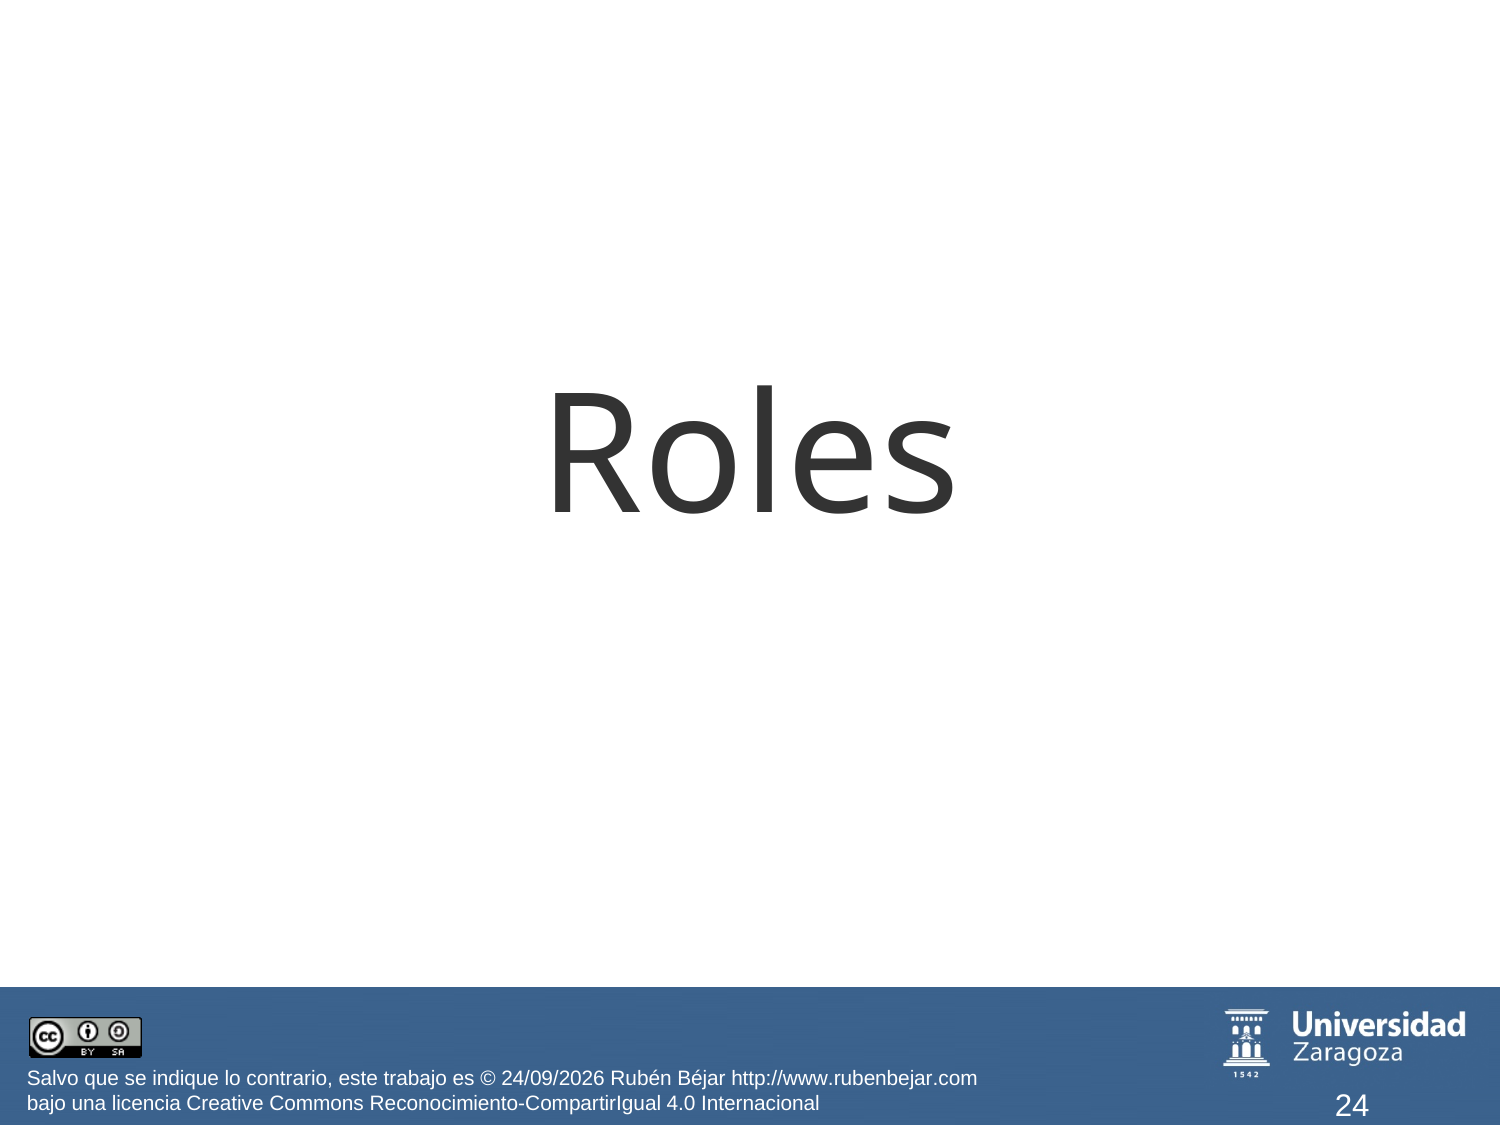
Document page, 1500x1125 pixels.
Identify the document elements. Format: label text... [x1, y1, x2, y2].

text_box Roles [169, 307, 1331, 585]
picture [0, 987, 1500, 1125]
